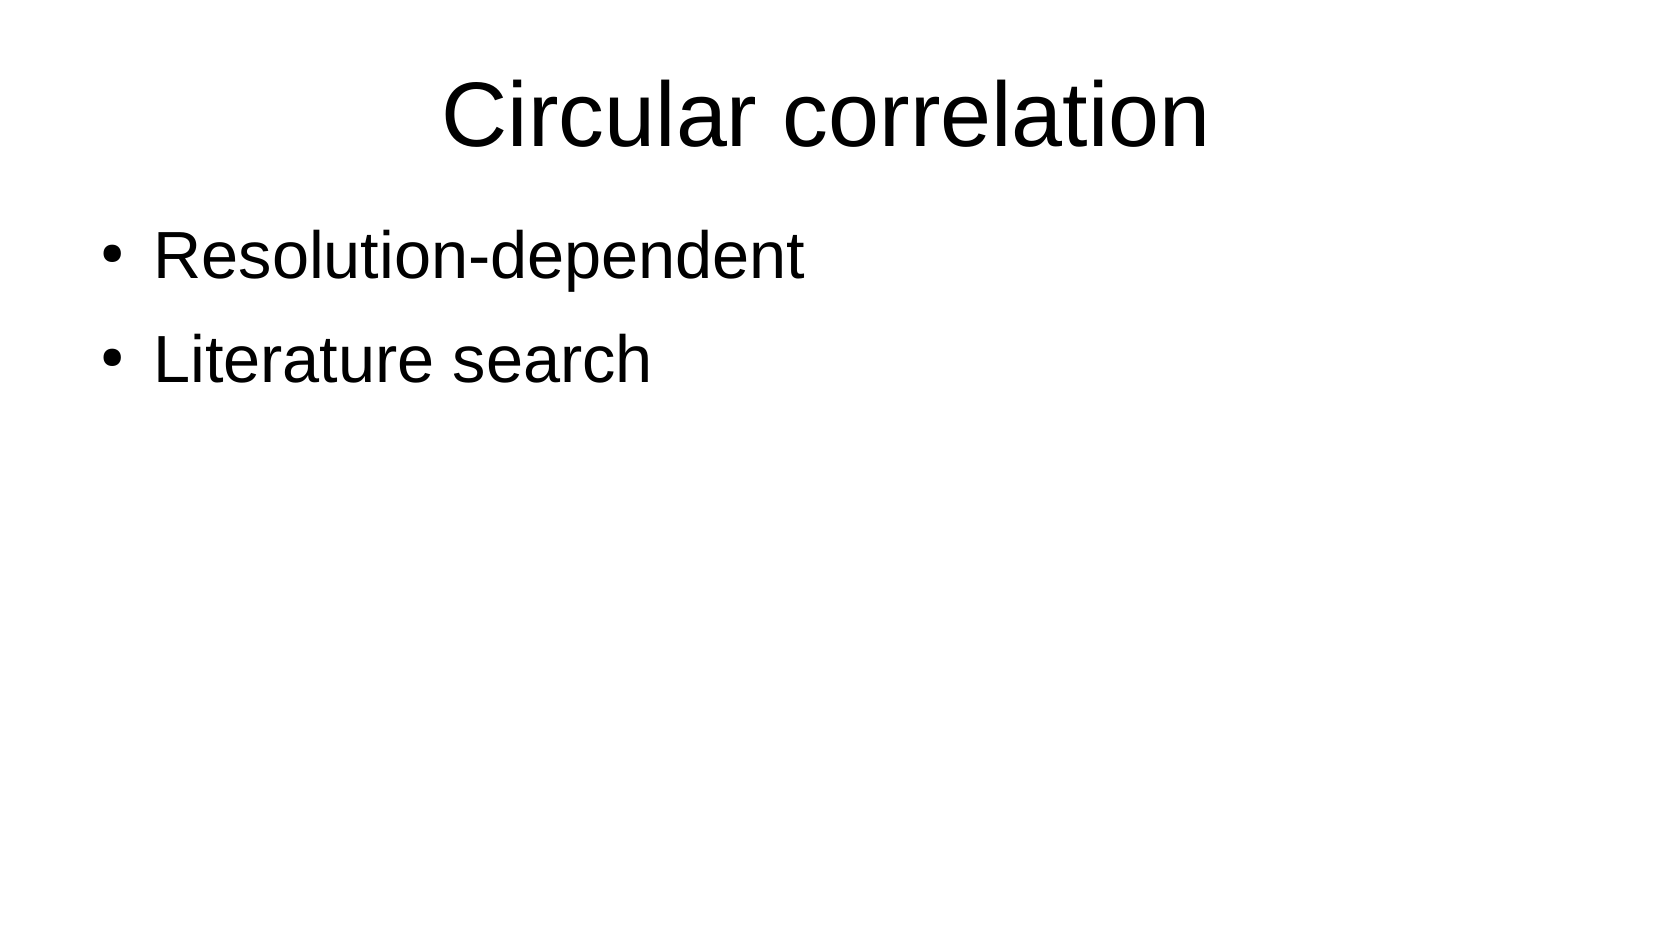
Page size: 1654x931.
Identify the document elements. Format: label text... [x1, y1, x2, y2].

list Resolution-dependent Literature search [82, 217, 1571, 758]
title Circular correlation [82, 37, 1571, 193]
